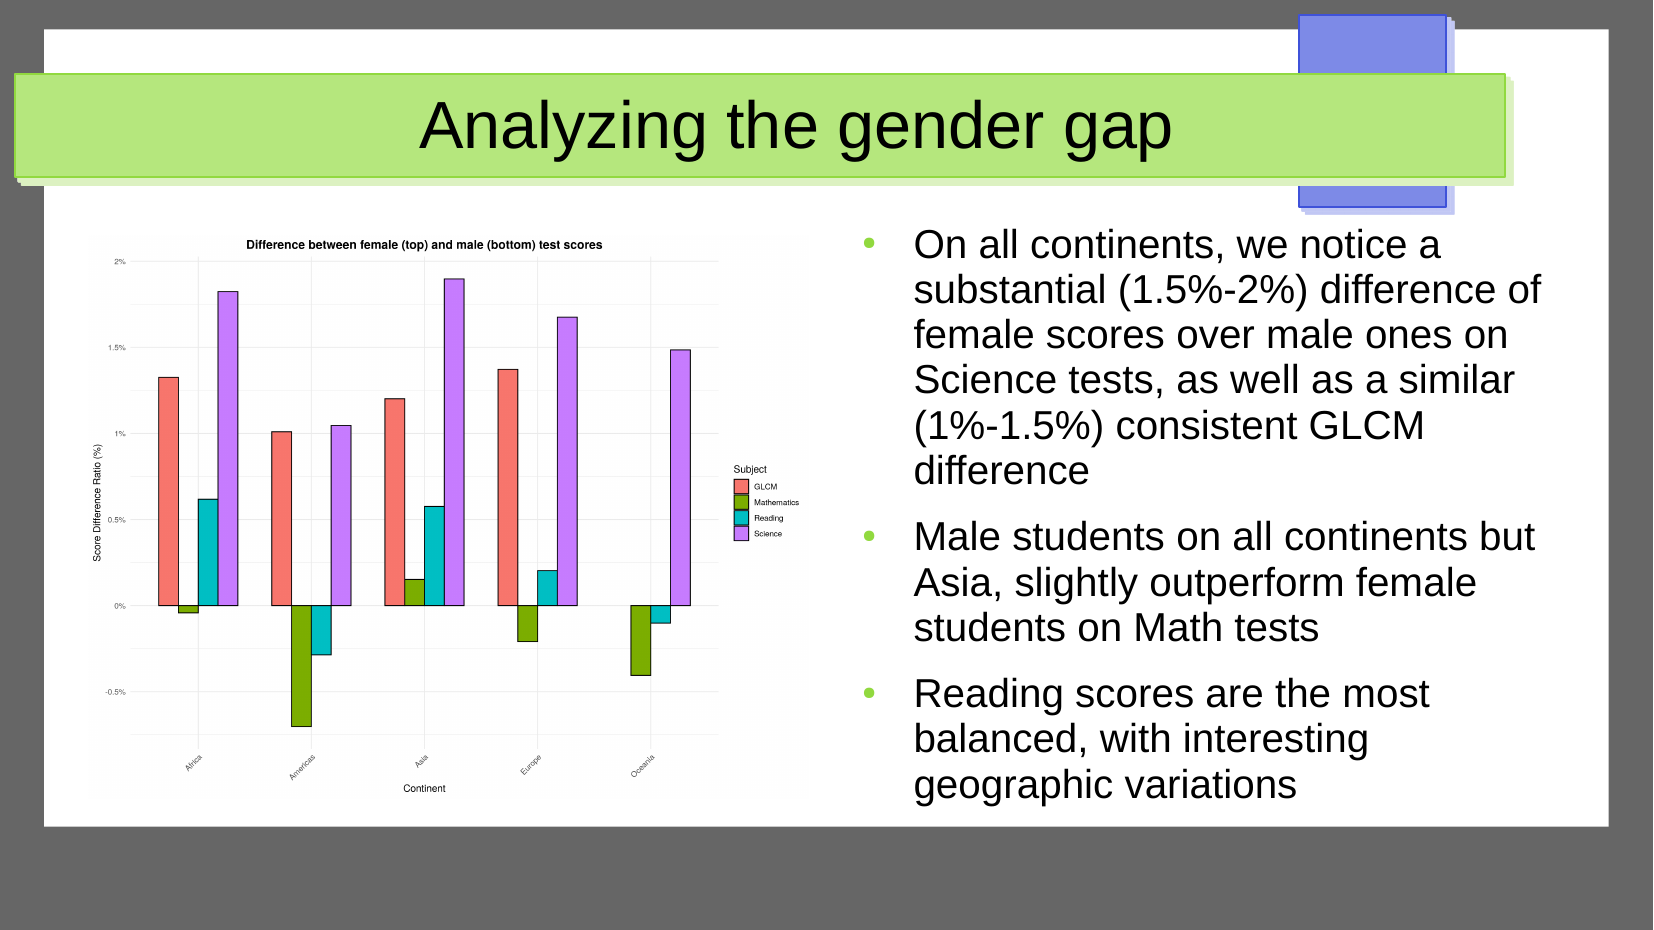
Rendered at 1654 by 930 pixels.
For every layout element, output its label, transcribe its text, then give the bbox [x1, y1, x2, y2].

list On all continents, we notice a substantial (1.5%-2%) difference of female scores over male ones on Science tests, as well as a similar (1%-1.5%) consistent GLCM difference Male students on all continents but Asia, slightly outperform female students on Math tests Reading scores are the most balanced, with interesting geographic variations [844, 221, 1566, 812]
title Analyzing the gender gap [88, 73, 1506, 178]
picture [88, 235, 809, 799]
